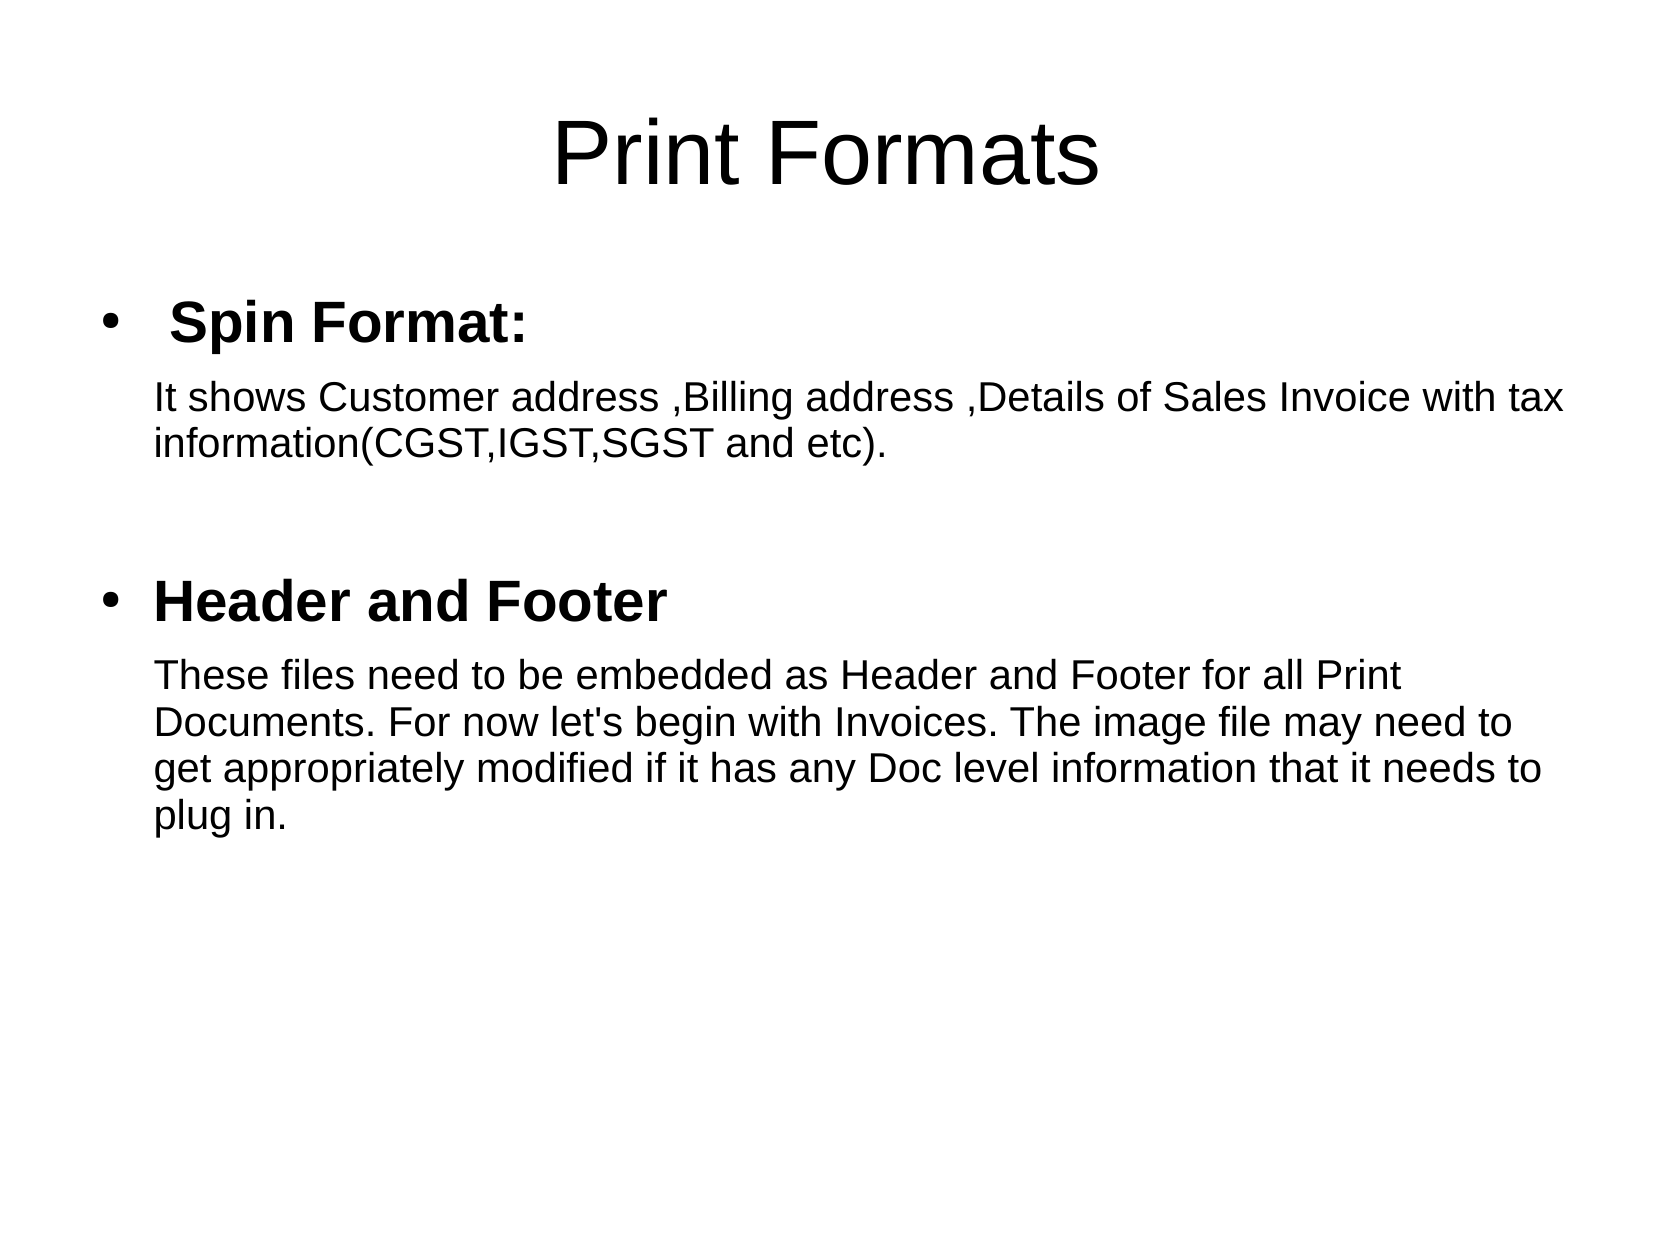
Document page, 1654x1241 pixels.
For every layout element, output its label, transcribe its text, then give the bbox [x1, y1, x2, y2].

list Spin Format: It shows Customer address ,Billing address ,Details of Sales Invoice with tax information(CGST,IGST,SGST and etc). Header and Footer These files need to be embedded as Header and Footer for all Print Documents. For now let's begin with Invoices. The image file may need to get appropriately modified if it has any Doc level information that it needs to plug in. [82, 290, 1571, 1010]
title Print Formats [82, 49, 1571, 257]
